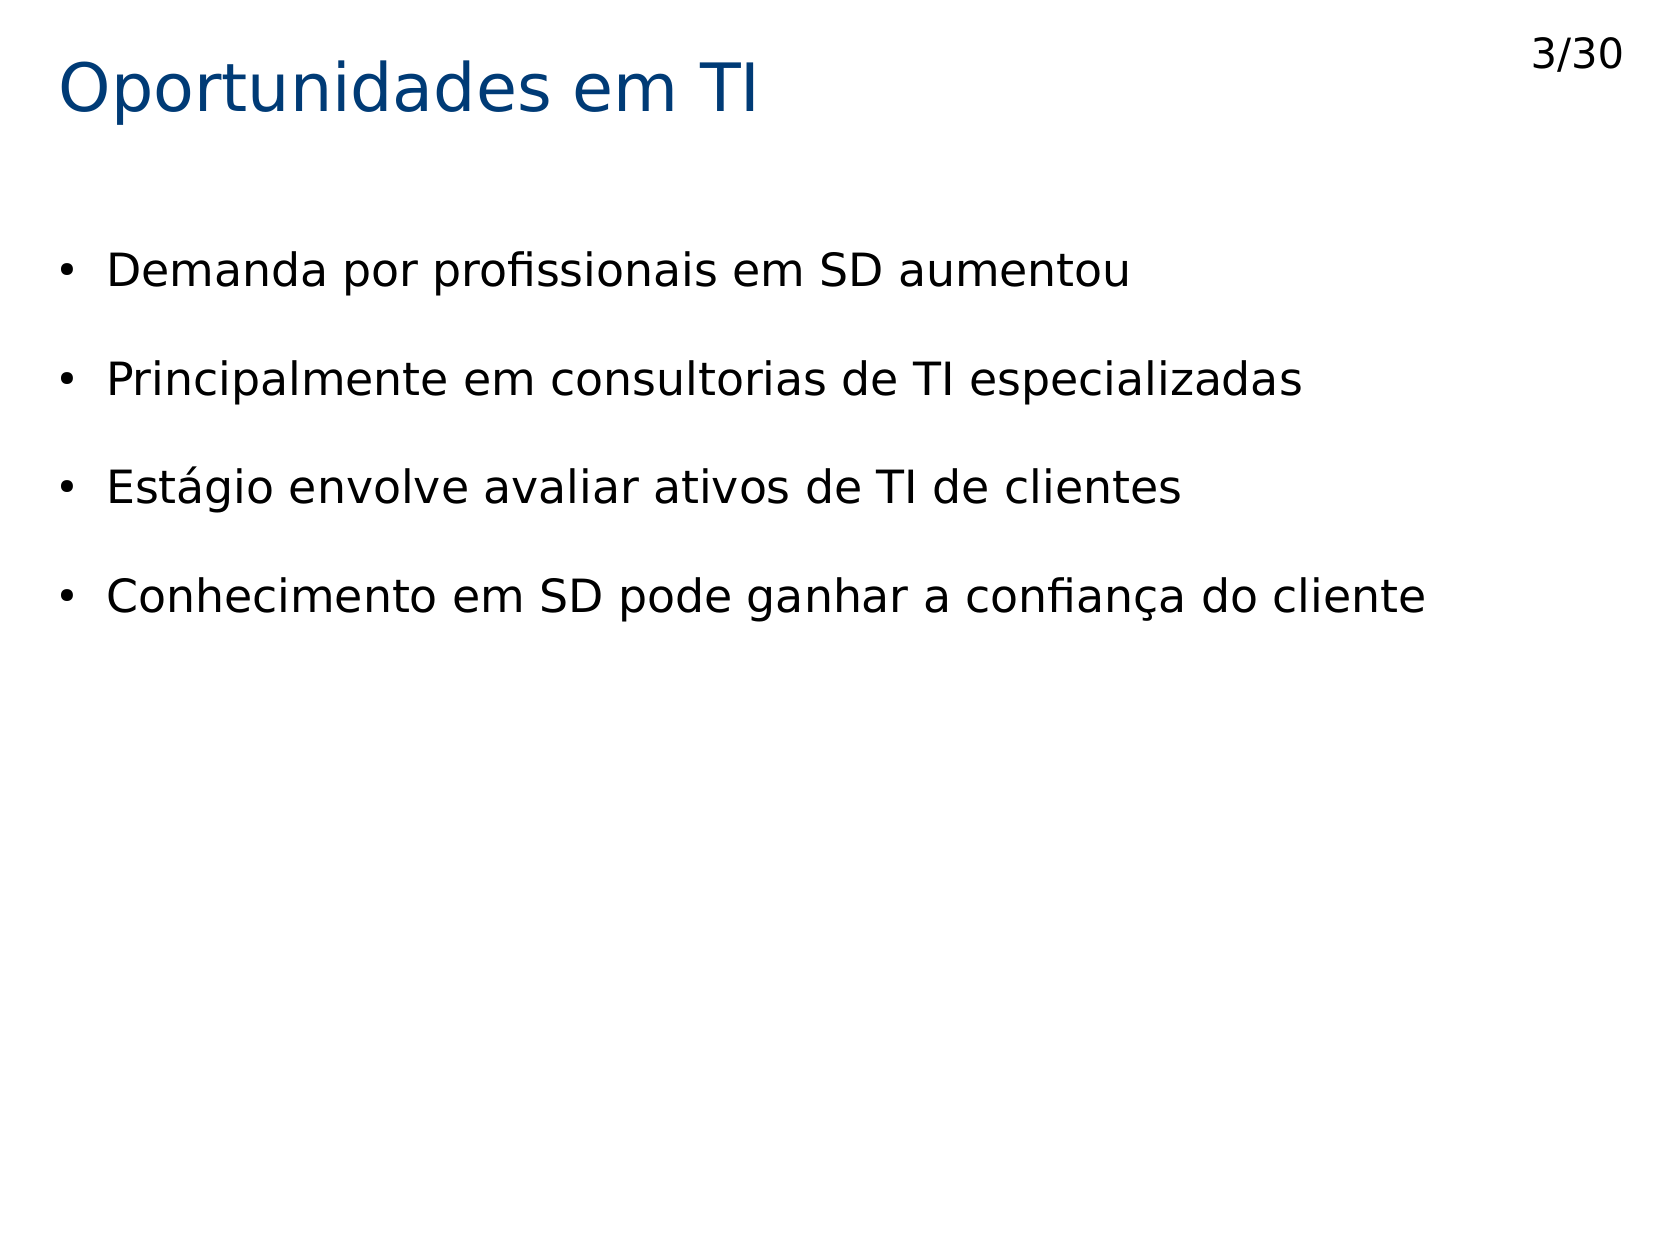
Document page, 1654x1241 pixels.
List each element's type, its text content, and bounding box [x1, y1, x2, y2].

list Demanda por profissionais em SD aumentou Principalmente em consultorias de TI especializadas Estágio envolve avaliar ativos de TI de clientes Conhecimento em SD pode ganhar a confiança do cliente [59, 236, 1595, 1211]
title Oportunidades em TI [59, 29, 1506, 148]
